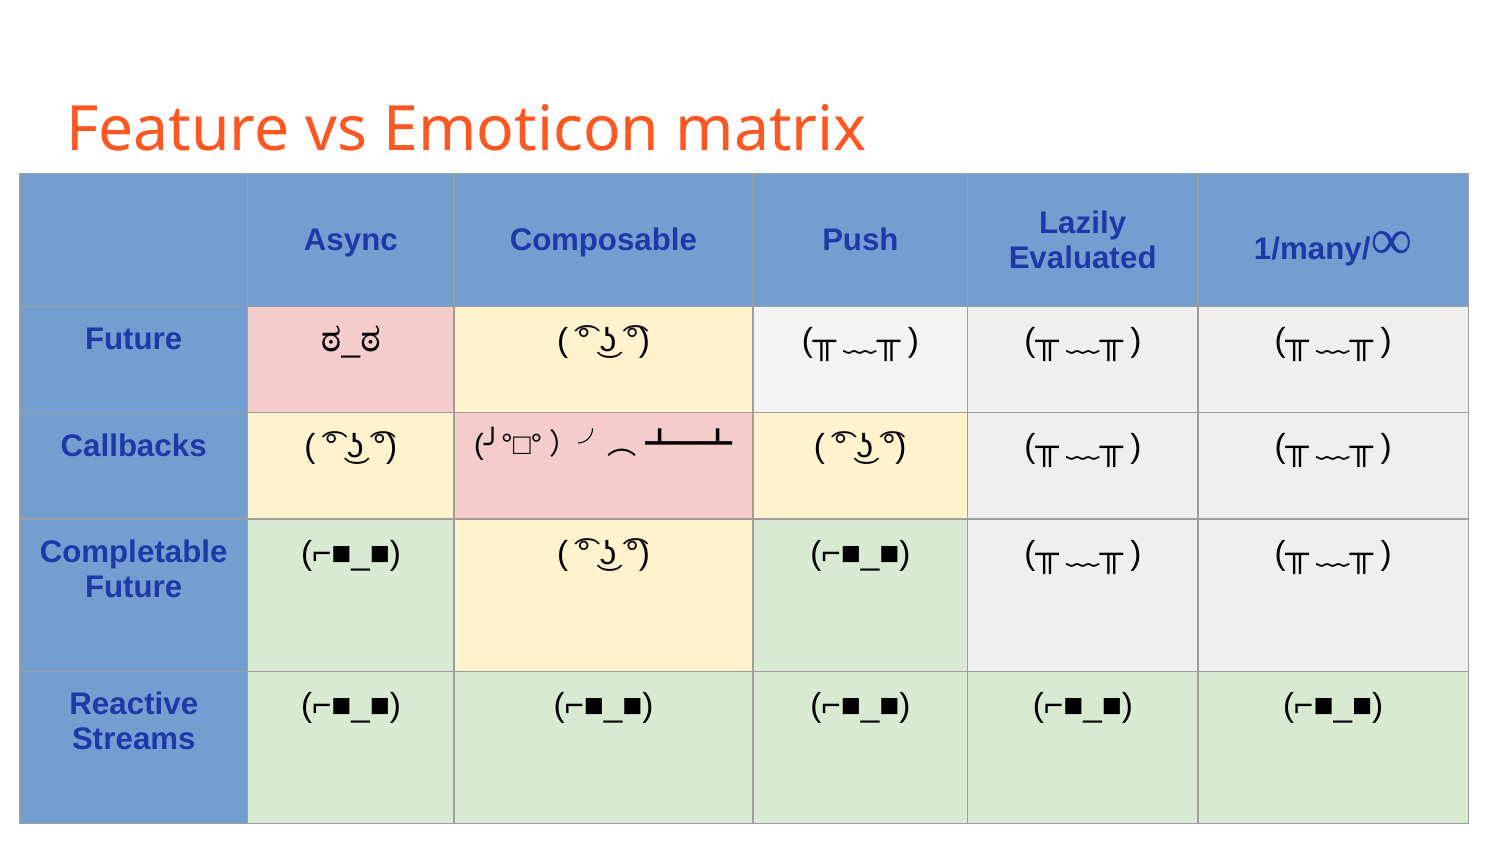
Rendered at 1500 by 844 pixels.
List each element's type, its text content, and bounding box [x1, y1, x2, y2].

table_cell (╥﹏╥) [968, 307, 1197, 412]
table_cell (⌐■_■) [455, 672, 752, 823]
table_cell (⌐■_■) [1199, 672, 1468, 823]
table_cell Reactive Streams [21, 672, 247, 823]
table_cell ( ͡° ͜ʖ ͡°) [754, 413, 967, 518]
table_cell (╥﹏╥) [1199, 307, 1468, 412]
table_cell ಠ_ಠ [248, 307, 453, 412]
table_header 1/many/∞ [1199, 174, 1468, 306]
table_cell Completable Future [21, 520, 247, 671]
table_cell ( ͡° ͜ʖ ͡°) [248, 413, 453, 518]
table_cell Callbacks [21, 413, 247, 518]
table_cell ( ͡° ͜ʖ ͡°) [455, 307, 752, 412]
table_cell (╥﹏╥) [968, 413, 1197, 518]
table_cell (⌐■_■) [248, 520, 453, 671]
table_cell (⌐■_■) [754, 520, 967, 671]
table_header Composable [455, 174, 752, 306]
table_cell (⌐■_■) [968, 672, 1197, 823]
table_cell (╯°□°）╯︵ ┻━┻ [455, 413, 752, 518]
table_header Lazily Evaluated [968, 174, 1197, 306]
table_header Async [248, 174, 453, 306]
table_cell Future [21, 307, 247, 412]
table_cell ( ͡° ͜ʖ ͡°) [455, 520, 752, 671]
table_cell (⌐■_■) [754, 672, 967, 823]
table_cell (╥﹏╥) [1199, 520, 1468, 671]
table_cell (╥﹏╥) [754, 307, 967, 412]
title Feature vs Emoticon matrix [51, 72, 1449, 167]
table_cell (⌐■_■) [248, 672, 453, 823]
table_header Push [754, 174, 967, 306]
table_header [21, 174, 247, 306]
table_cell (╥﹏╥) [1199, 413, 1468, 518]
table_cell (╥﹏╥) [968, 520, 1197, 671]
